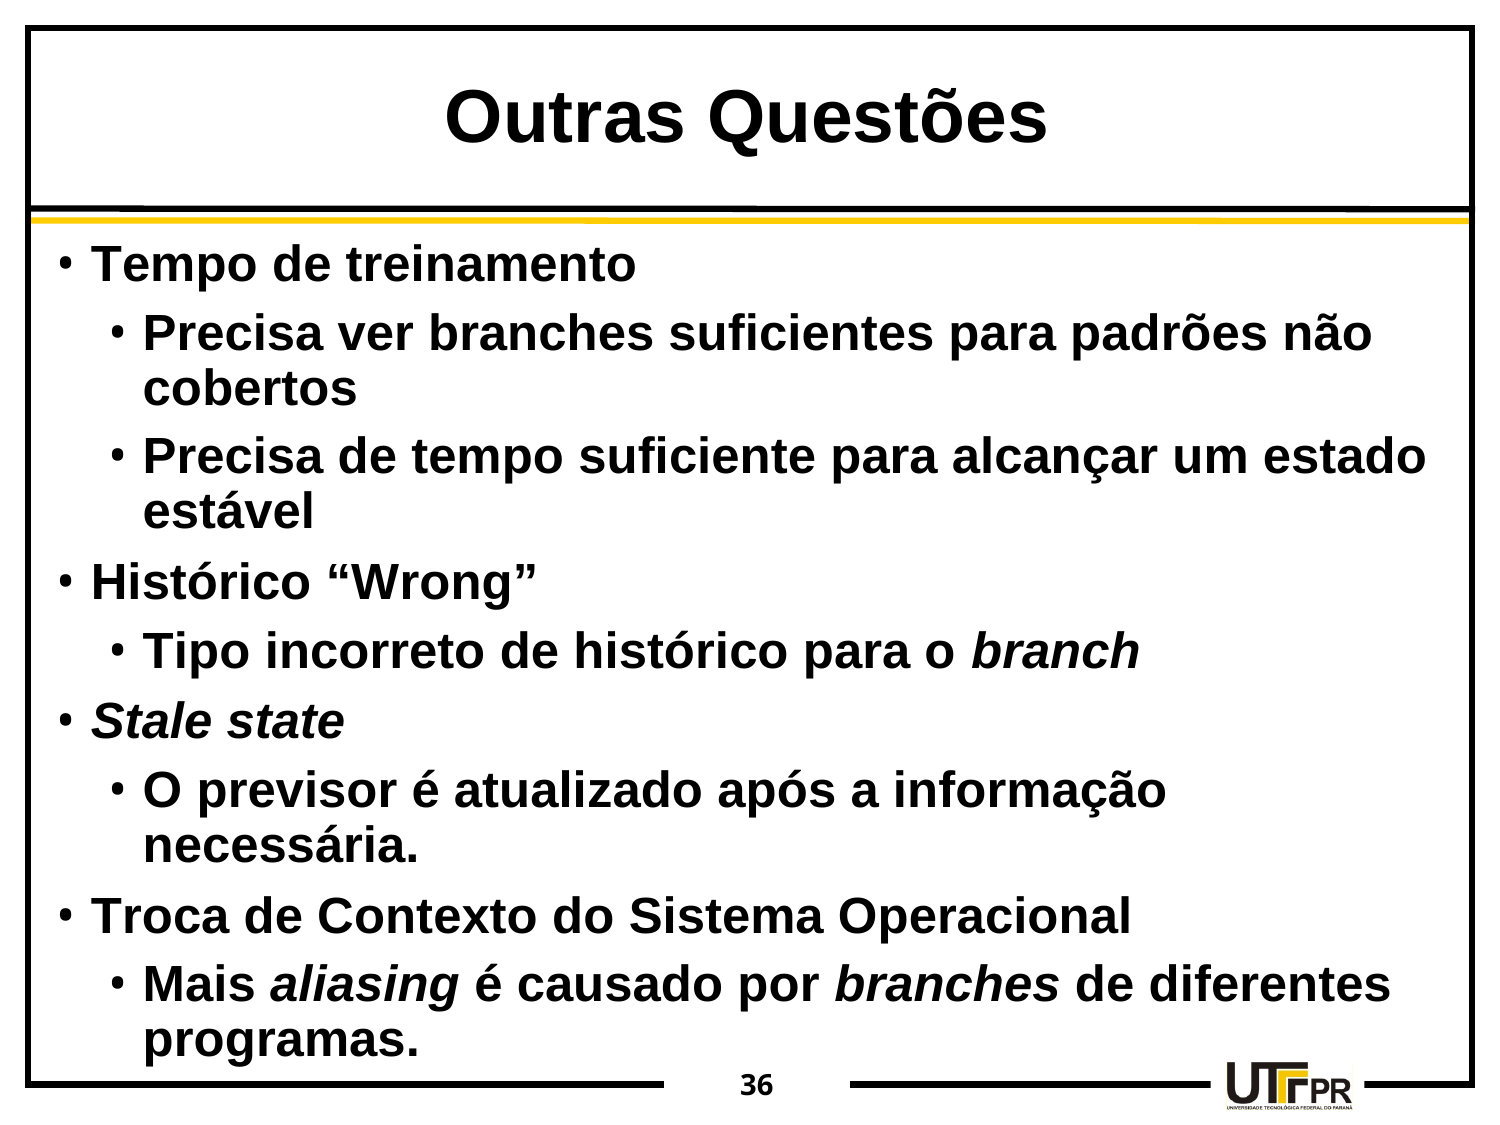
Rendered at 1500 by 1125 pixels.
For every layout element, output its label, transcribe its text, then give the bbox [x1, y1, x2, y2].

picture [1226, 1081, 1353, 1110]
title Outras Questões [23, 35, 1471, 201]
list Tempo de treinamento Precisa ver branches suficientes para padrões não cobertos Precisa de tempo suficiente para alcançar um estado estável Histórico “Wrong” Tipo incorreto de histórico para o branch Stale state O previsor é atualizado após a informação necessária. Troca de Contexto do Sistema Operacional Mais aliasing é causado por branches de diferentes programas. [41, 230, 1460, 1081]
